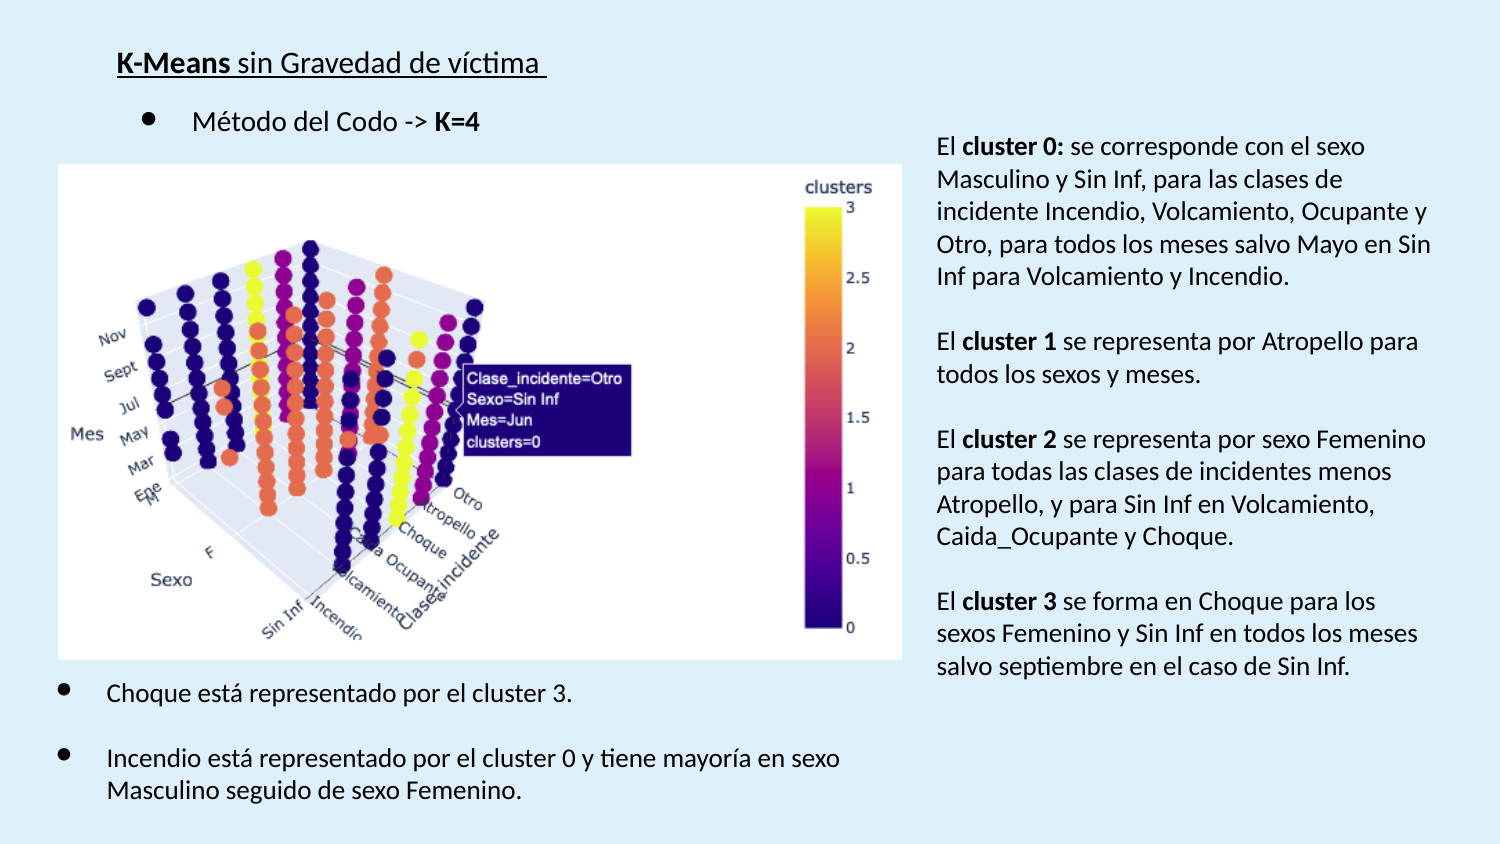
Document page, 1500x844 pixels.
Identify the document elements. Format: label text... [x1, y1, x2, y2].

text_box El cluster 0: se corresponde con el sexo Masculino y Sin Inf, para las clases de incidente Incendio, Volcamiento, Ocupante y Otro, para todos los meses salvo Mayo en Sin Inf para Volcamiento y Incendio. El cluster 1 se representa por Atropello para todos los sexos y meses. El cluster 2 se representa por sexo Femenino para todas las clases de incidentes menos Atropello, y para Sin Inf en Volcamiento, Caida_Ocupante y Choque. El cluster 3 se forma en Choque para los sexos Femenino y Sin Inf en todos los meses salvo septiembre en el caso de Sin Inf. [921, 113, 1447, 696]
picture [58, 164, 902, 660]
text_box Choque está representado por el cluster 3. Incendio está representado por el cluster 0 y tiene mayoría en sexo Masculino seguido de sexo Femenino. [16, 660, 911, 844]
text_box Método del Codo -> K=4 [101, 87, 523, 153]
text_box K-Means sin Gravedad de víctima [101, 27, 637, 96]
